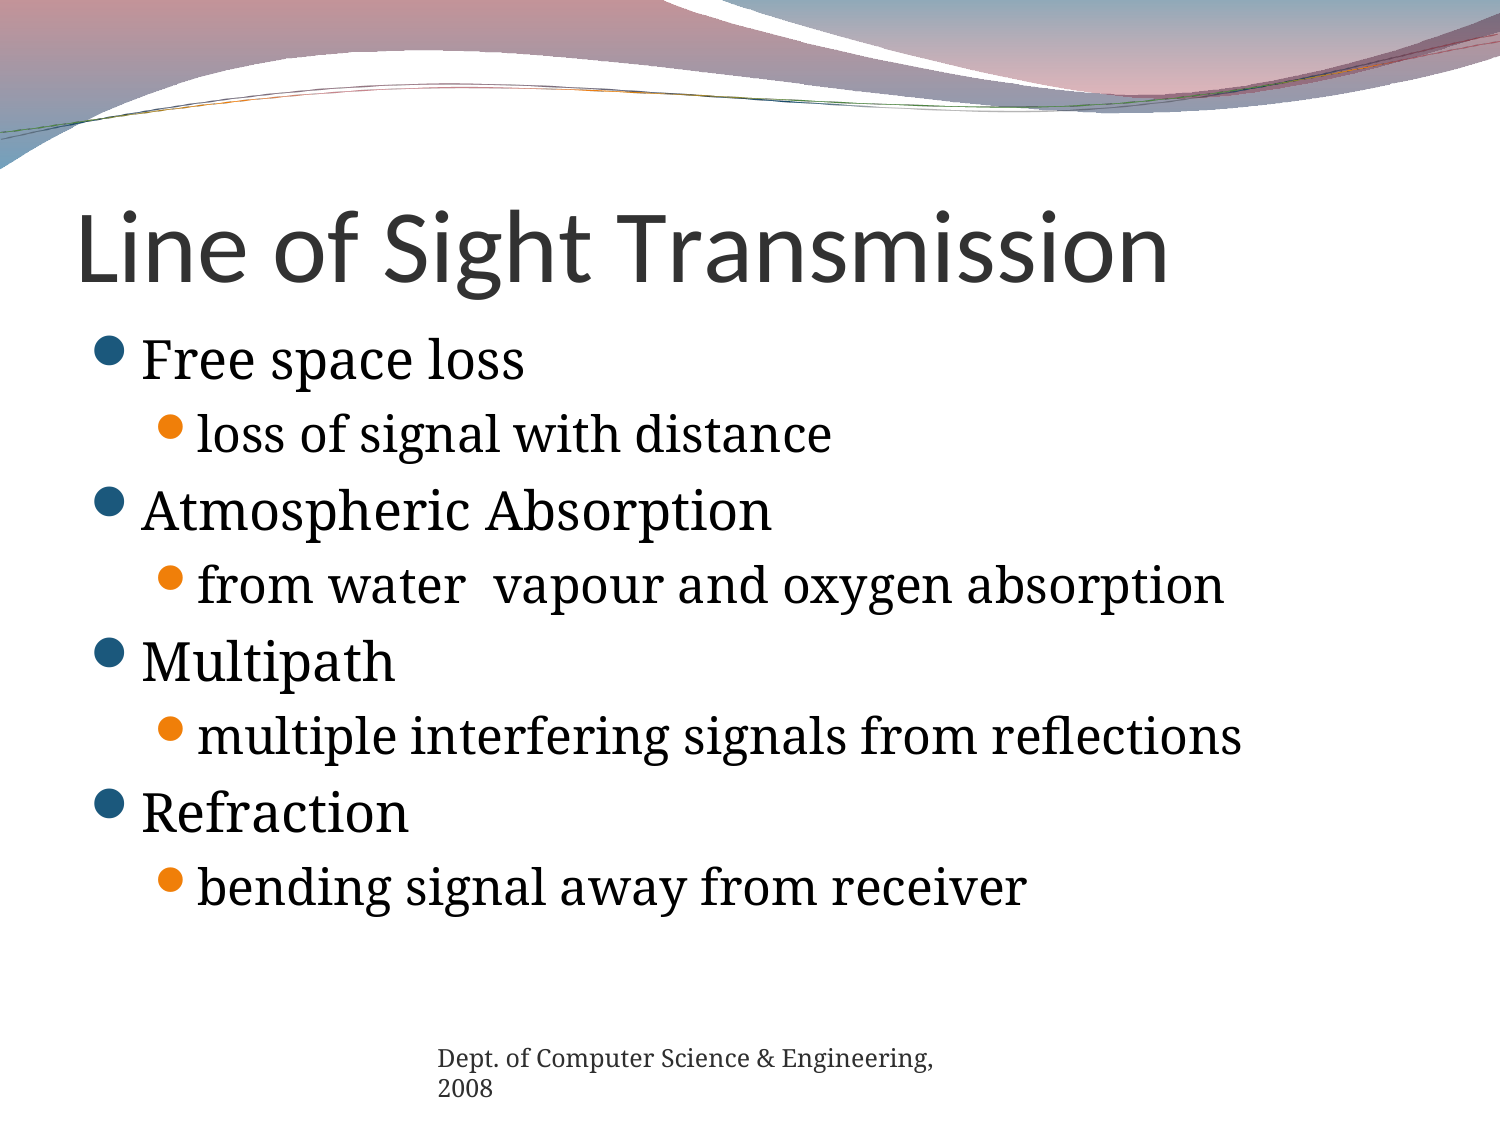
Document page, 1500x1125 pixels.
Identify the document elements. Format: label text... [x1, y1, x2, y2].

title Line of Sight Transmission [75, 115, 1426, 304]
picture [0, 33, 1500, 140]
list Free space loss loss of signal with distance Atmospheric Absorption from water vapour and oxygen absorption Multipath multiple interfering signals from reflections Refraction bending signal away from receiver [75, 317, 1426, 1038]
text_box Dept. of Computer Science & Engineering, 2008 [437, 1042, 988, 1103]
